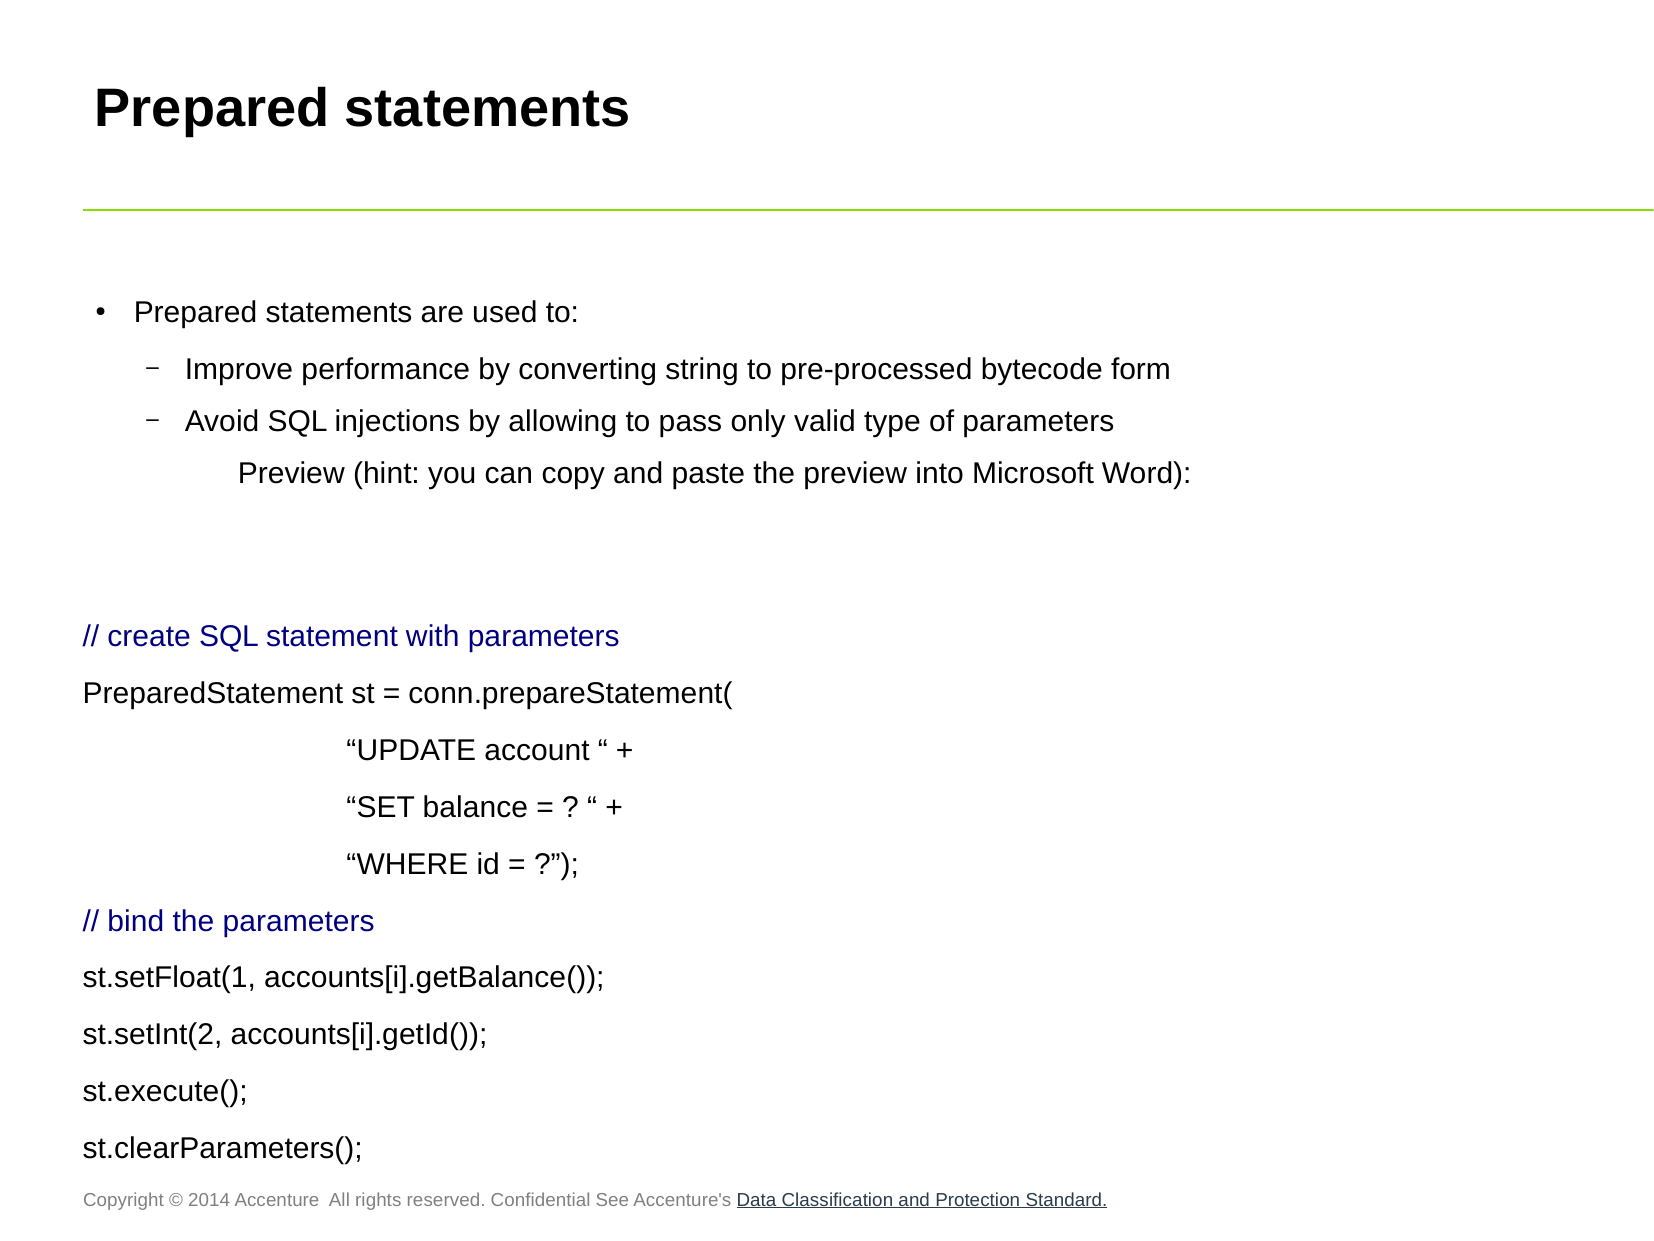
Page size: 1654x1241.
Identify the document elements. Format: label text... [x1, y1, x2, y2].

list Prepared statements are used to: Improve performance by converting string to pre-processed bytecode form Avoid SQL injections by allowing to pass only valid type of parameters Preview (hint: you can copy and paste the preview into Microsoft Word): // create SQL statement with parameters PreparedStatement st = conn.prepareStatement( “UPDATE account “ + “SET balance = ? “ + “WHERE id = ?”); // bind the parameters st.setFloat(1, accounts[i].getBalance()); st.setInt(2, accounts[i].getId()); st.execute(); st.clearParameters(); [82, 295, 1607, 1170]
title Prepared statements [94, 35, 1583, 182]
